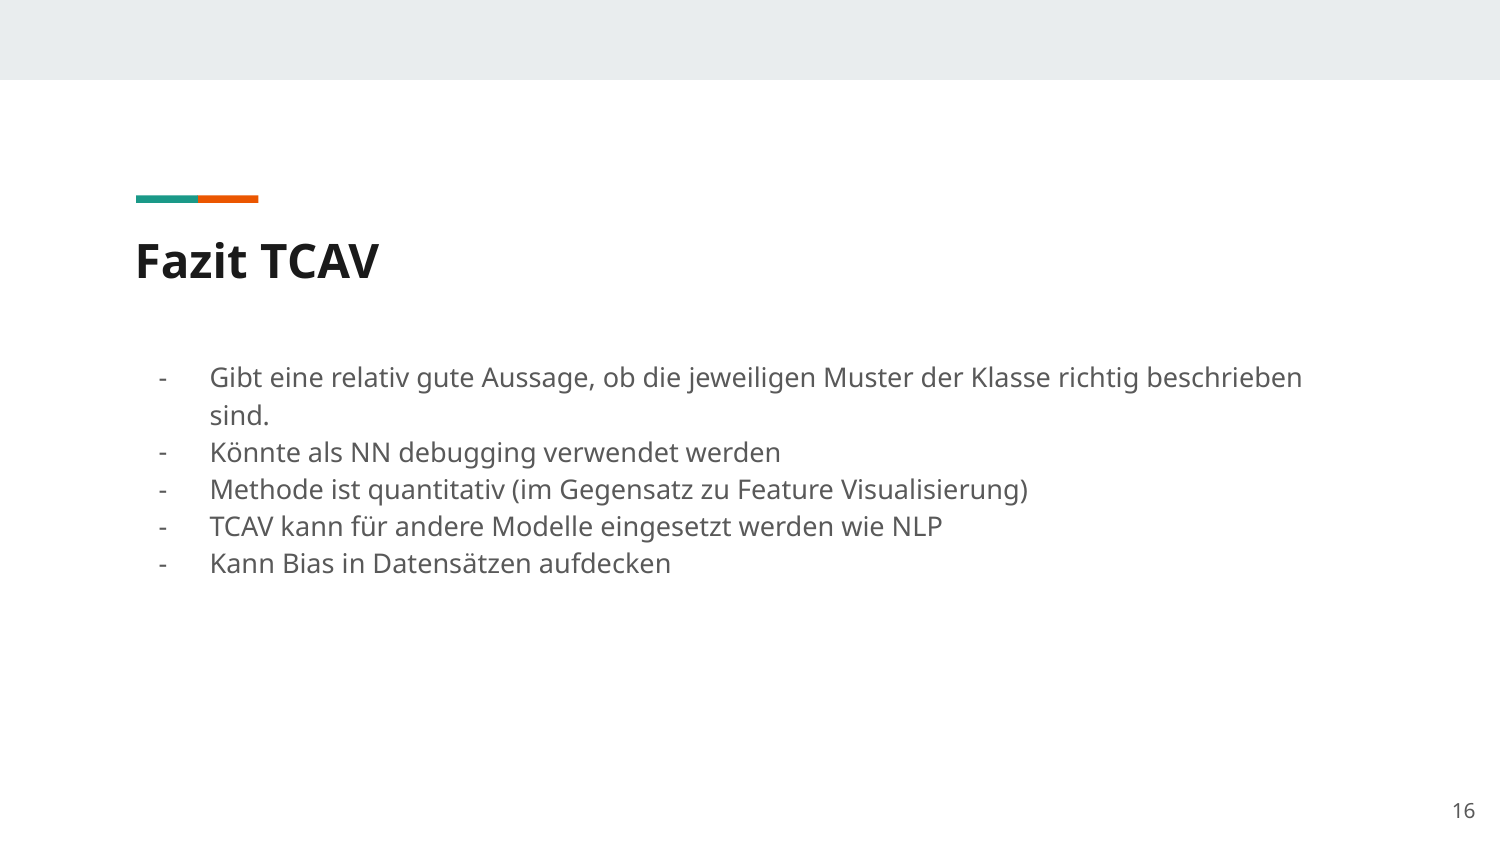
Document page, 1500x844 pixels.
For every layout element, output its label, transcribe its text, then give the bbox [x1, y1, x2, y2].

title Fazit TCAV [119, 216, 1381, 305]
list Gibt eine relativ gute Aussage, ob die jeweiligen Muster der Klasse richtig beschrieben sind. Könnte als NN debugging verwendet werden Methode ist quantitativ (im Gegensatz zu Feature Visualisierung) TCAV kann für andere Modelle eingesetzt werden wie NLP Kann Bias in Datensätzen aufdecken [119, 341, 1381, 712]
slide_number <number> [1400, 779, 1491, 844]
